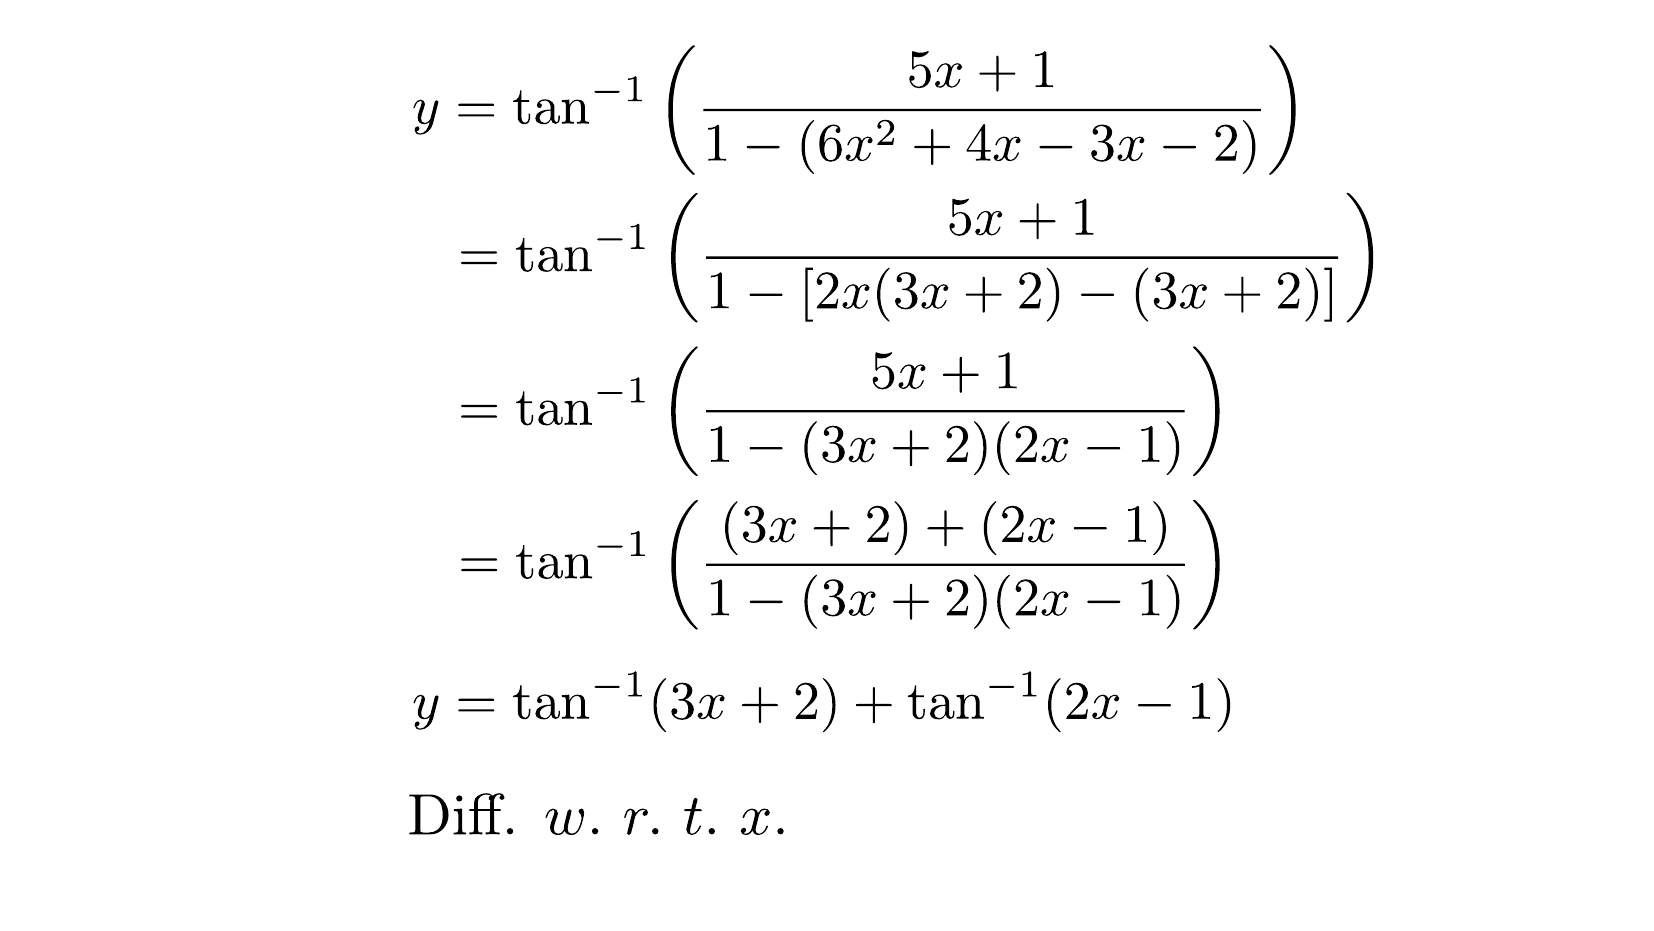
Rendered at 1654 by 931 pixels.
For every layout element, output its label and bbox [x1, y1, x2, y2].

text_box [460, 192, 1374, 323]
text_box [413, 45, 1296, 175]
text_box [460, 346, 1220, 476]
text_box [409, 793, 784, 836]
title [47, 37, 1607, 886]
text_box [460, 499, 1220, 630]
text_box [413, 671, 1231, 733]
